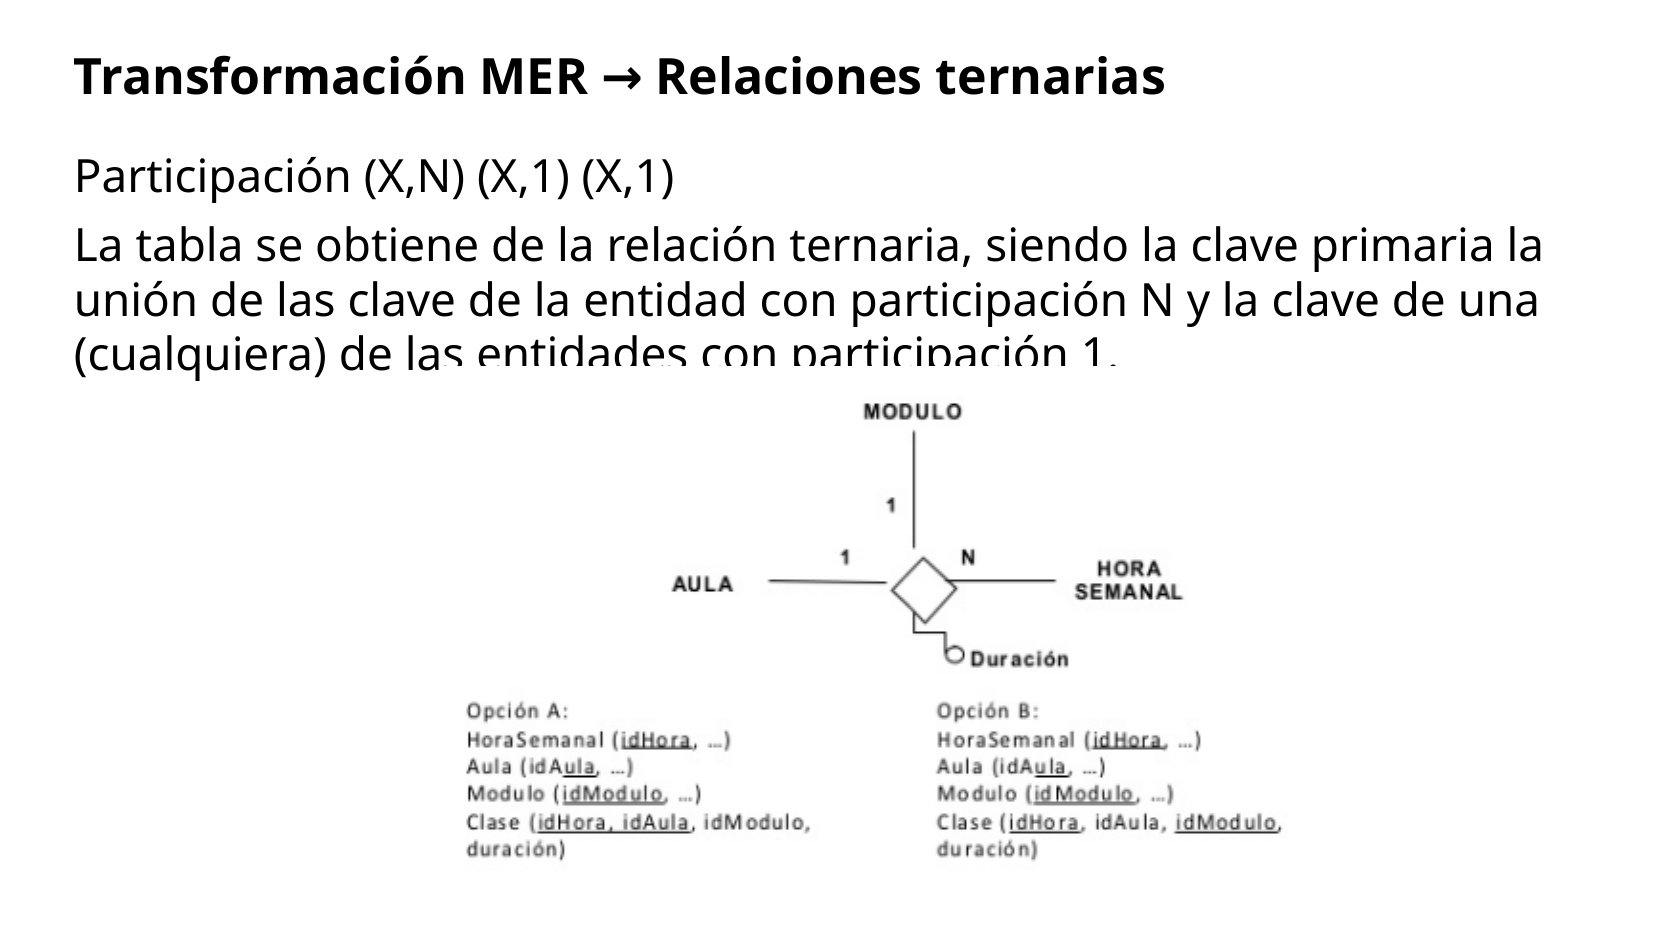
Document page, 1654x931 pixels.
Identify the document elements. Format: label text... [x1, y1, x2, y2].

picture [442, 366, 1329, 886]
text_box Transformación MER → Relaciones ternarias Participación (X,N) (X,1) (X,1) La tabla se obtiene de la relación ternaria, siendo la clave primaria la unión de las clave de la entidad con participación N y la clave de una (cualquiera) de las entidades con participación 1. [59, 37, 1646, 815]
